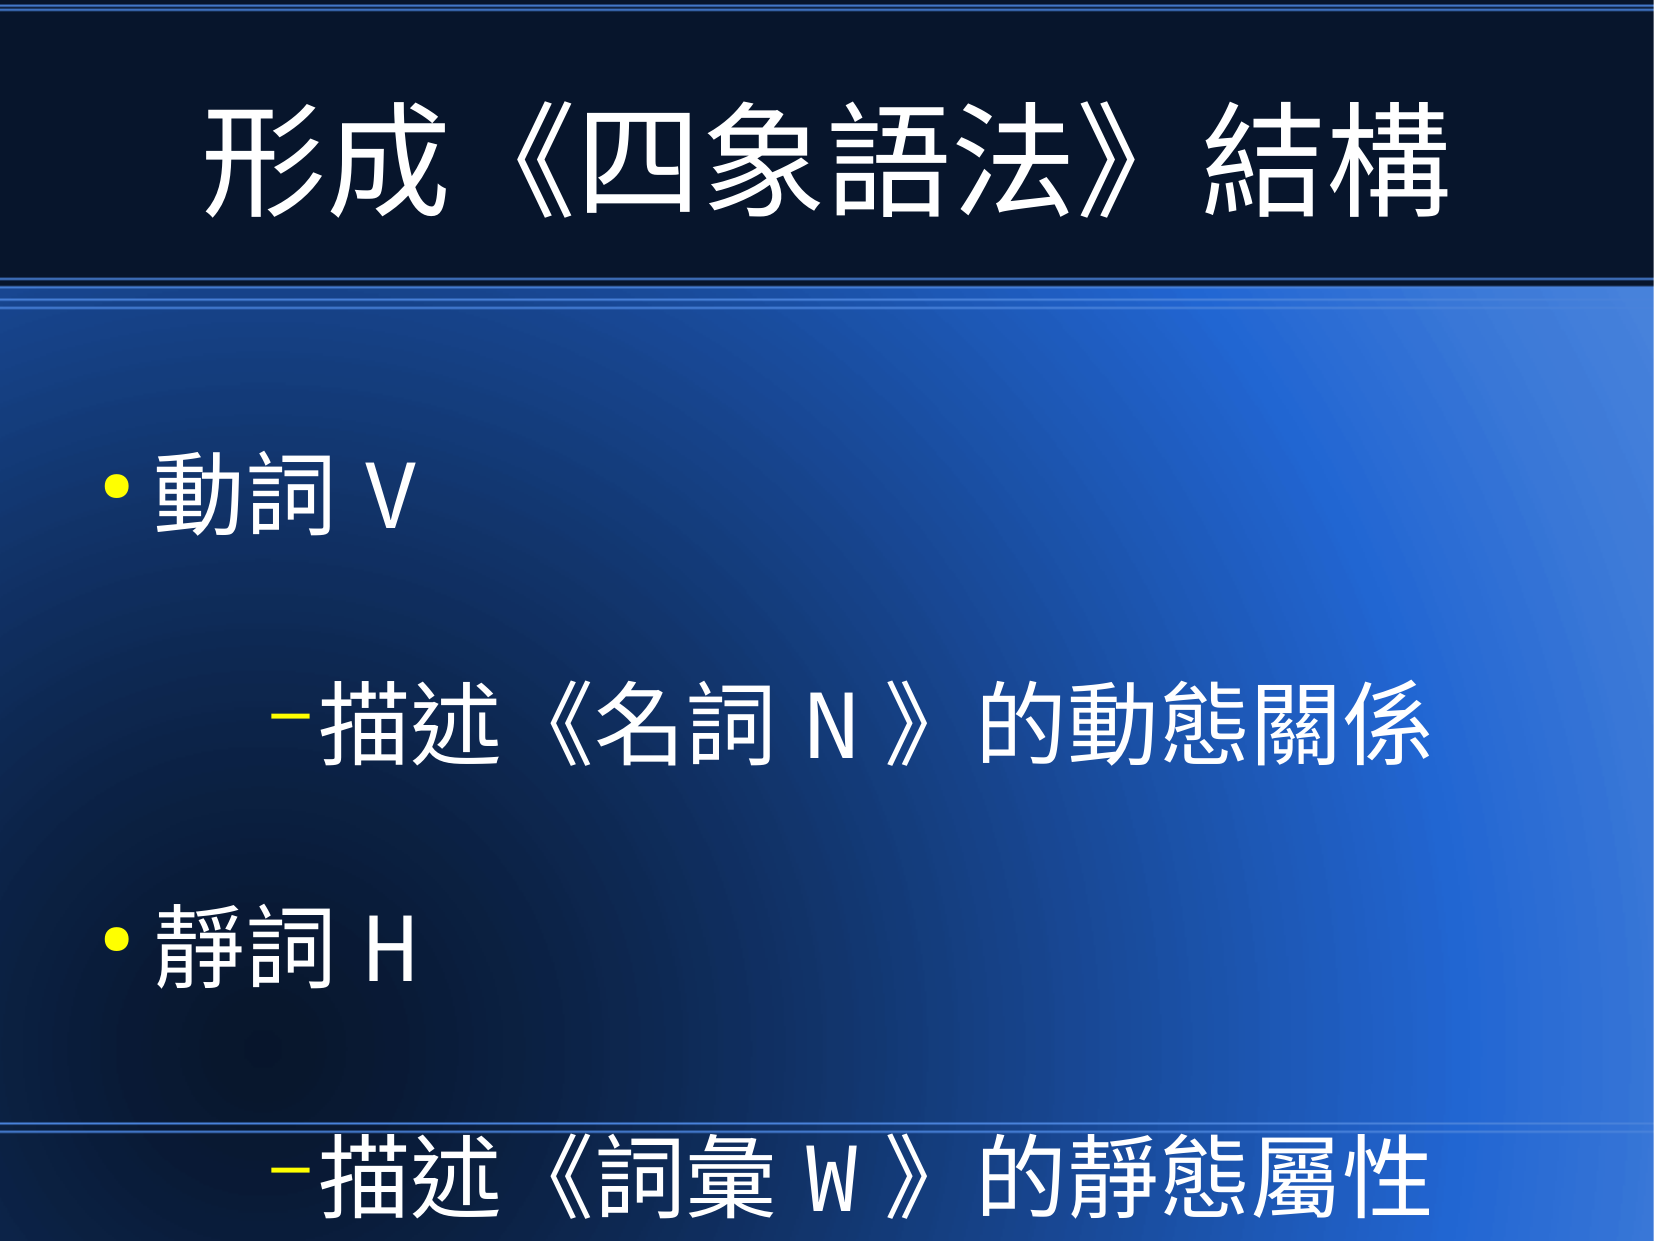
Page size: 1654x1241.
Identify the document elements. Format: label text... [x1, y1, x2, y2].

picture [0, 0, 1654, 1241]
list 動詞V 描述《名詞N》的動態關係 靜詞H 描述《詞彙W》的靜態屬性 [82, 355, 1571, 1241]
title 形成《四象語法》結構 [82, 49, 1571, 257]
